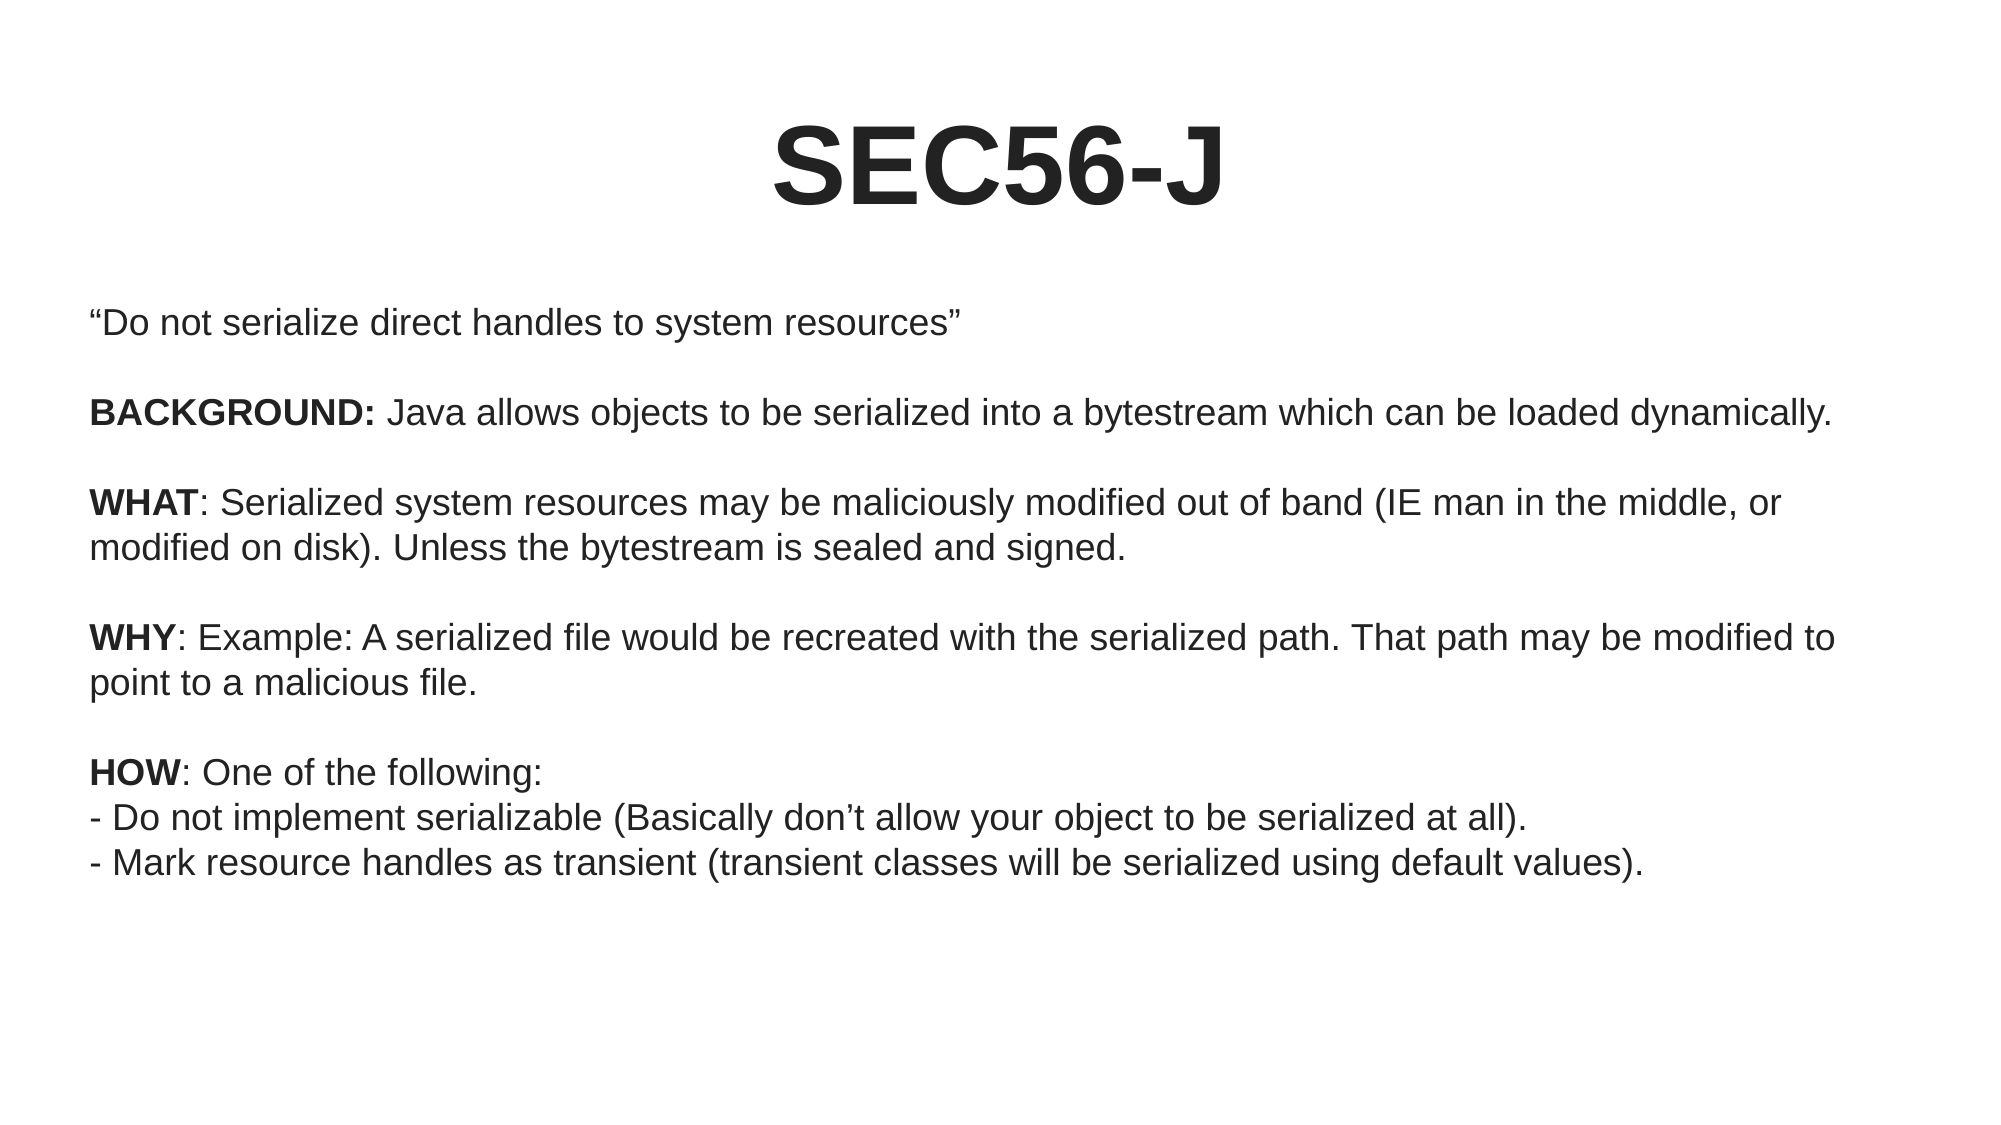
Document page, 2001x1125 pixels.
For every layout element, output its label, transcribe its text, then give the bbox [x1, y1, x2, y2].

text_box “Do not serialize direct handles to system resources” BACKGROUND: Java allows objects to be serialized into a bytestream which can be loaded dynamically. WHAT: Serialized system resources may be maliciously modified out of band (IE man in the middle, or modified on disk). Unless the bytestream is sealed and signed. WHY: Example: A serialized file would be recreated with the serialized path. That path may be modified to point to a malicious file. HOW: One of the following: - Do not implement serializable (Basically don’t allow your object to be serialized at all). - Mark resource handles as transient (transient classes will be serialized using default values). [74, 264, 1926, 917]
text_box SEC56-J [137, 59, 1863, 264]
